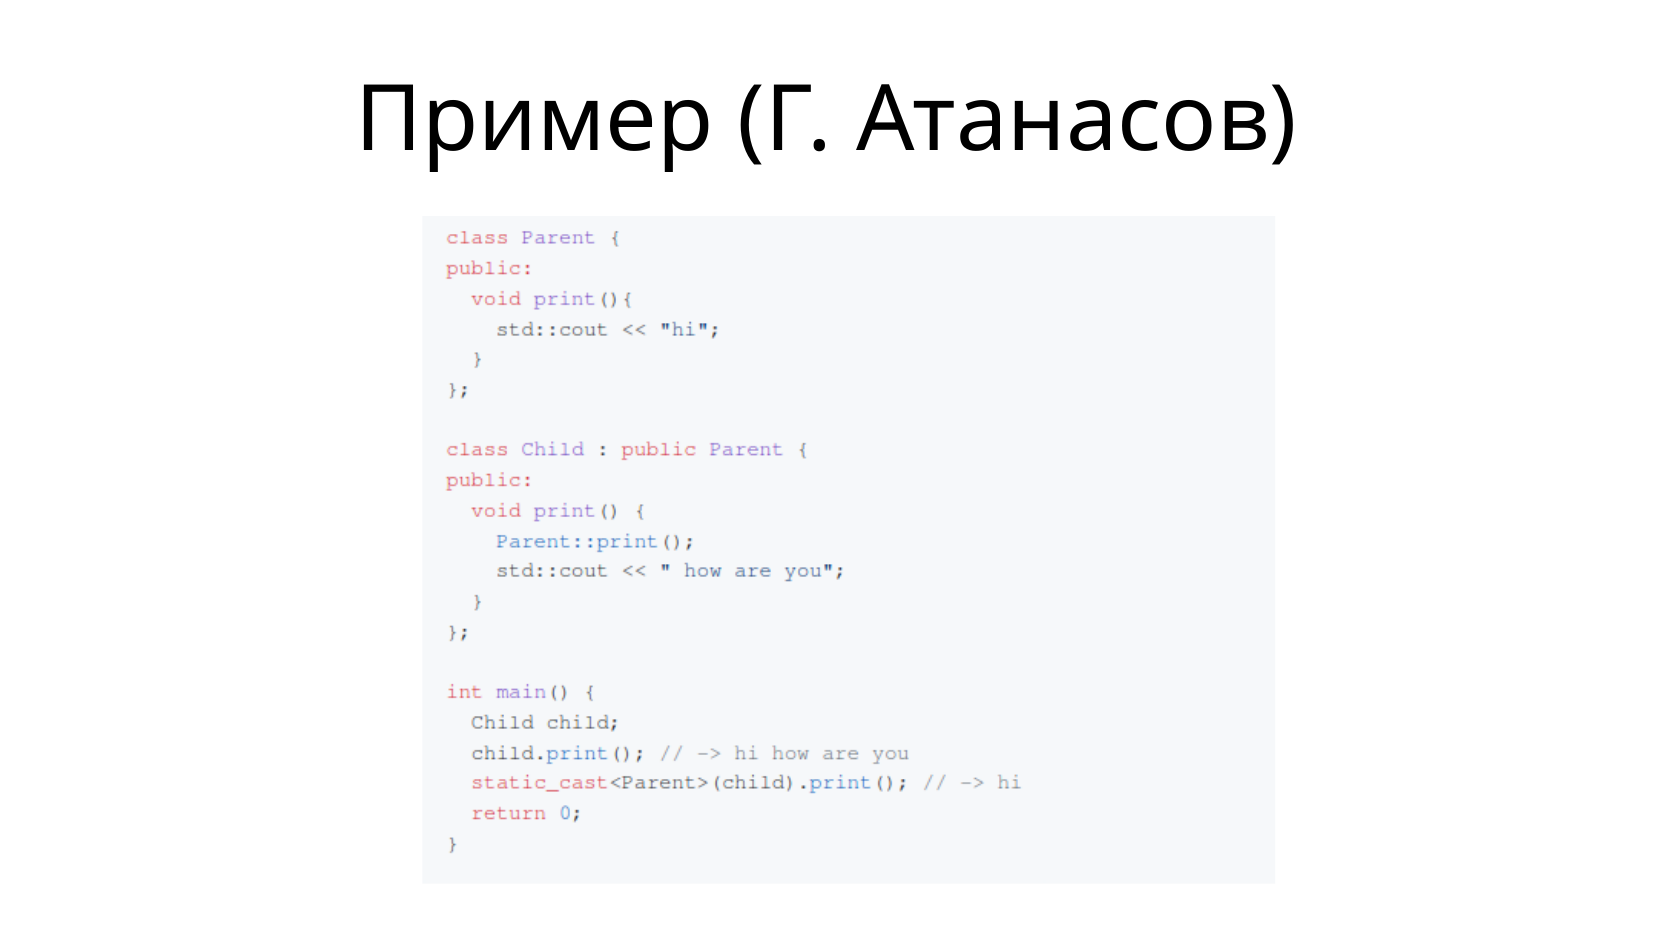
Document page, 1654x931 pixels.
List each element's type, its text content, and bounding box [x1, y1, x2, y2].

title Пример (Г. Атанасов) [82, 37, 1571, 193]
picture [412, 216, 1276, 888]
